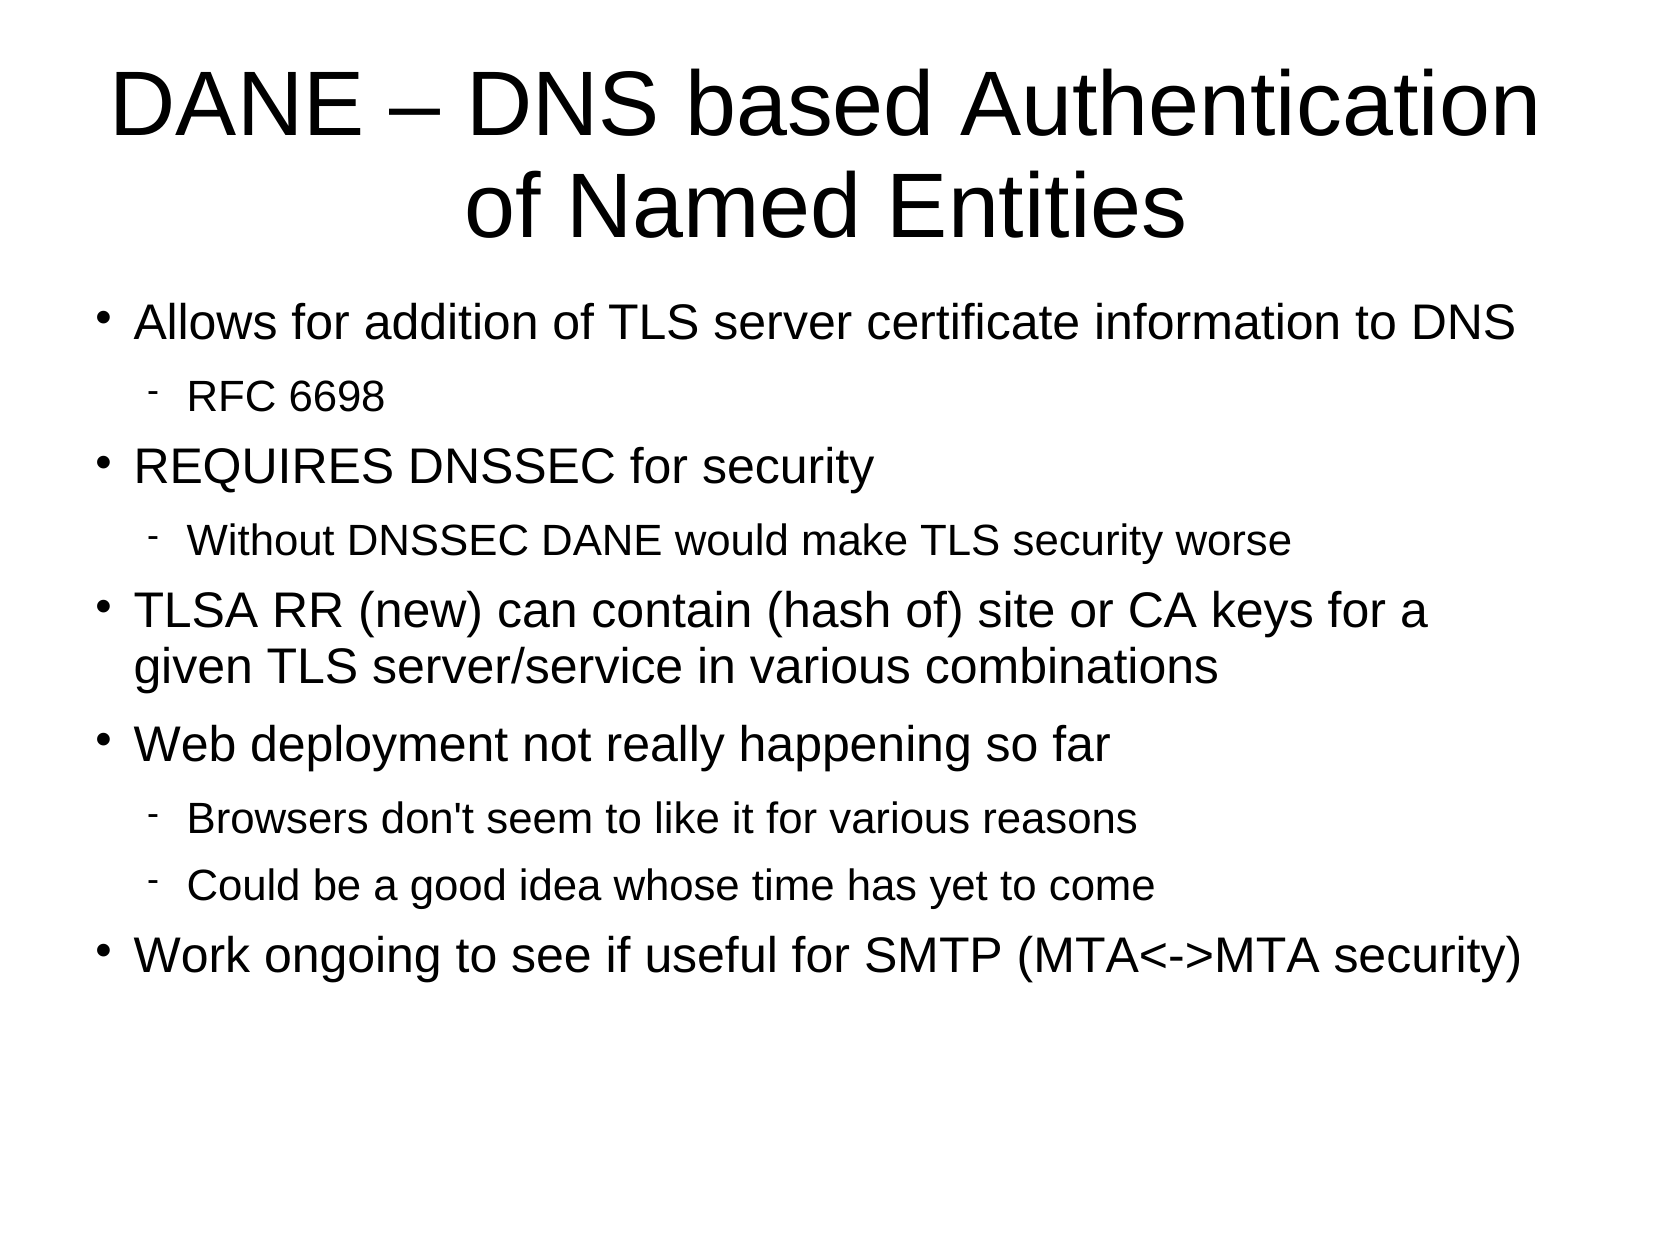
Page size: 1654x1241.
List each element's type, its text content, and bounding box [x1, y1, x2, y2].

list Allows for addition of TLS server certificate information to DNS RFC 6698 REQUIRES DNSSEC for security Without DNSSEC DANE would make TLS security worse TLSA RR (new) can contain (hash of) site or CA keys for a given TLS server/service in various combinations Web deployment not really happening so far Browsers don't seem to like it for various reasons Could be a good idea whose time has yet to come Work ongoing to see if useful for SMTP (MTA<->MTA security) [82, 290, 1538, 1010]
title DANE – DNS based Authentication of Named Entities [82, 49, 1571, 257]
